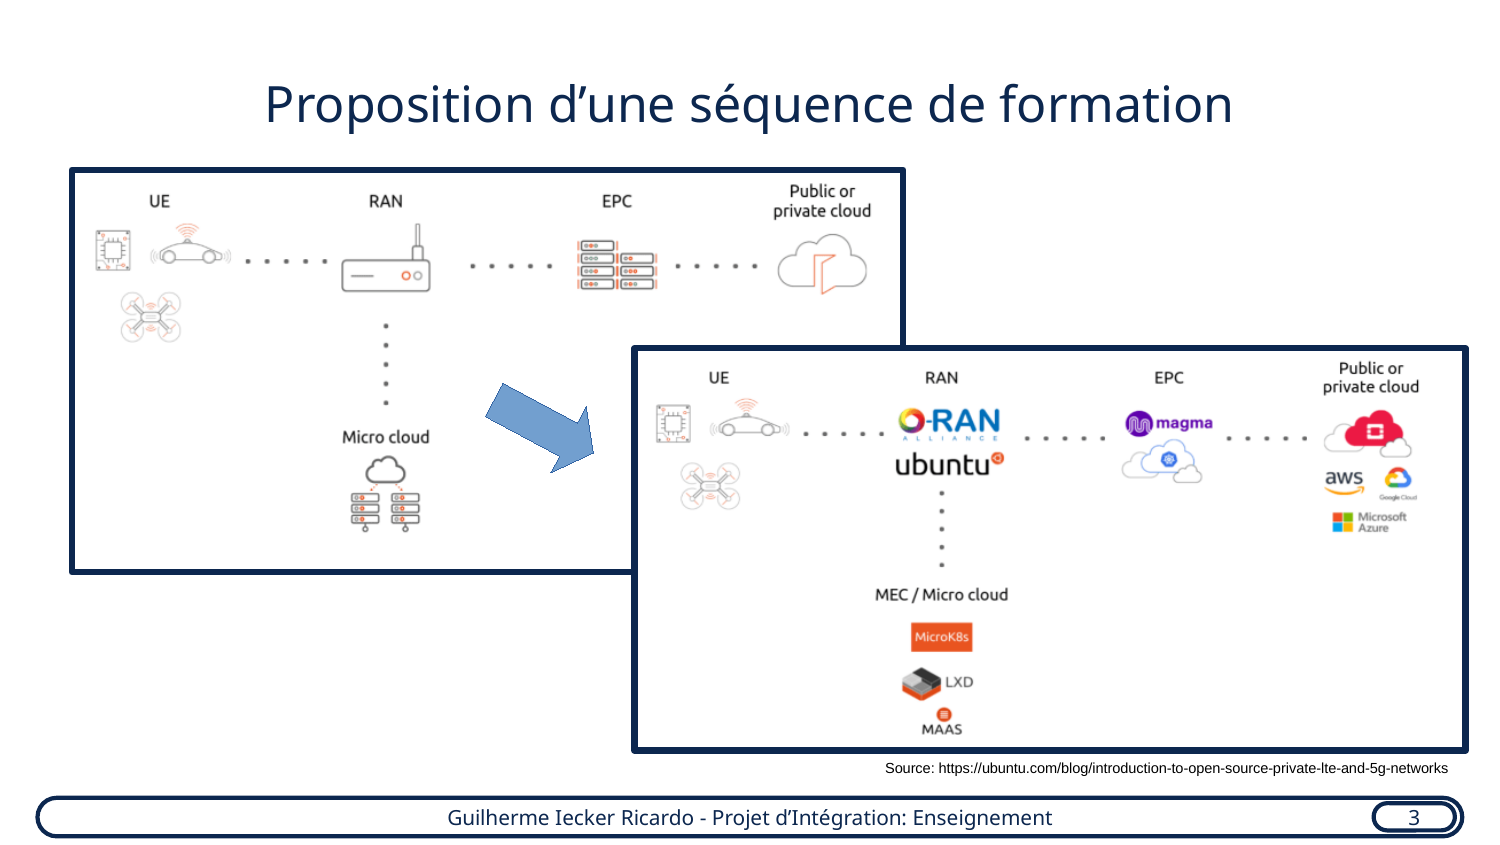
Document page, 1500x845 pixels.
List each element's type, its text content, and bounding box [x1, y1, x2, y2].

text_box Source: https://ubuntu.com/blog/introduction-to-open-source-private-lte-and-5g-networks [870, 752, 1464, 784]
text_box 3 [1373, 803, 1455, 831]
text_box Guilherme Iecker Ricardo - Projet d’Intégration: Enseignement [37, 797, 1463, 837]
text_box [485, 383, 594, 473]
picture [637, 351, 1463, 748]
picture [75, 172, 901, 569]
title Proposition d’une séquence de formation [0, 57, 1500, 213]
